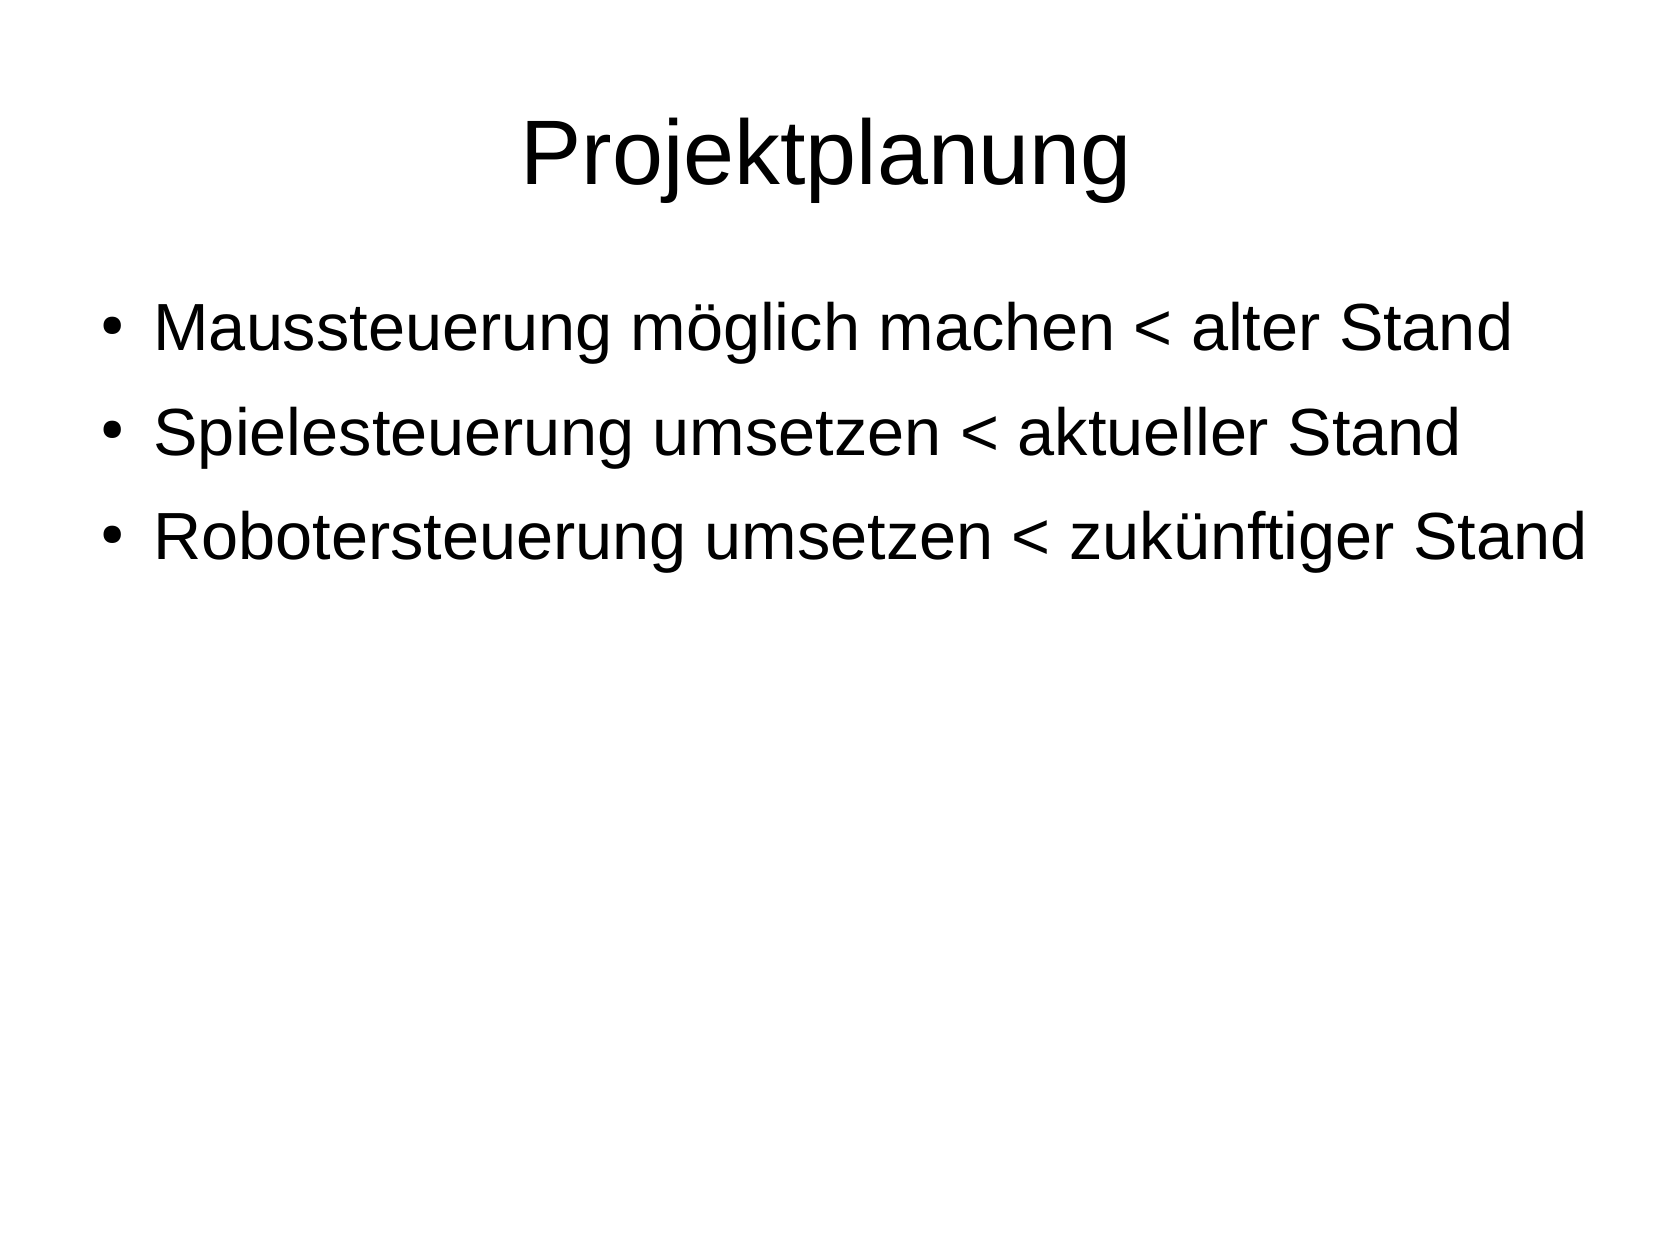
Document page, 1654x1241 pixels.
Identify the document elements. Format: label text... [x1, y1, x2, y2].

title Projektplanung [82, 49, 1571, 257]
list Maussteuerung möglich machen < alter Stand Spielesteuerung umsetzen < aktueller Stand Robotersteuerung umsetzen < zukünftiger Stand [82, 290, 1654, 1010]
